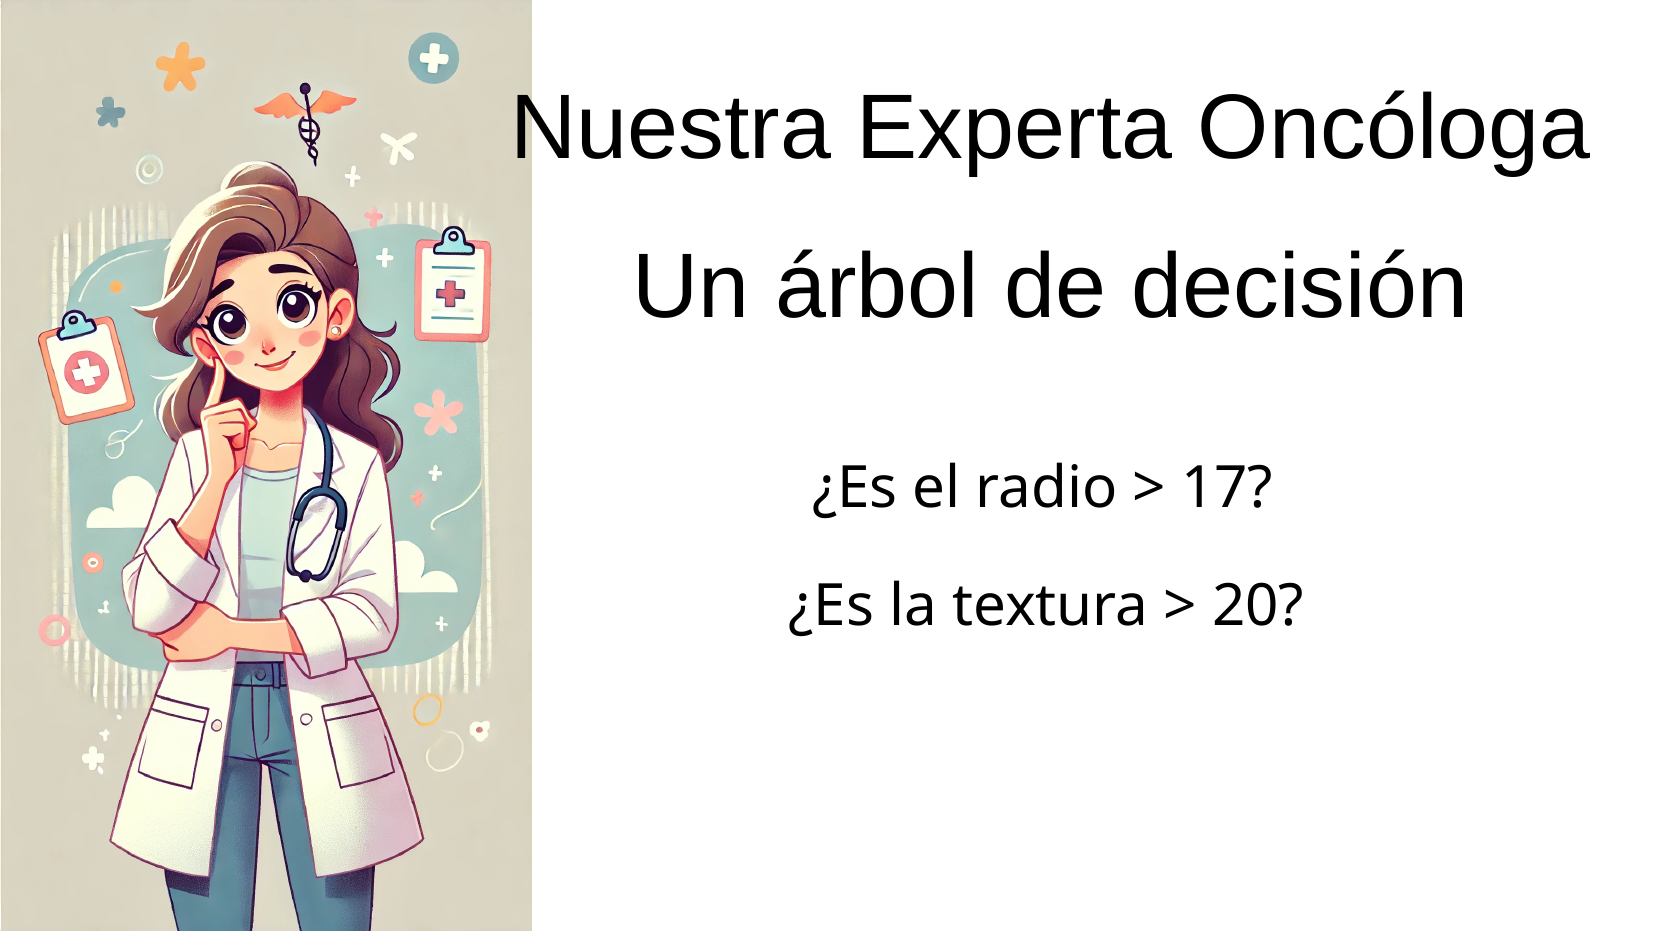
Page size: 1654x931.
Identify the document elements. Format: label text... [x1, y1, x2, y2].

title Nuestra Experta Oncóloga [307, 48, 1654, 205]
picture [0, 0, 532, 931]
text_box ¿Es la textura > 20? [773, 555, 1339, 688]
text_box ¿Es el radio > 17? [797, 437, 1363, 570]
title Un árbol de decisión [532, 208, 1654, 364]
